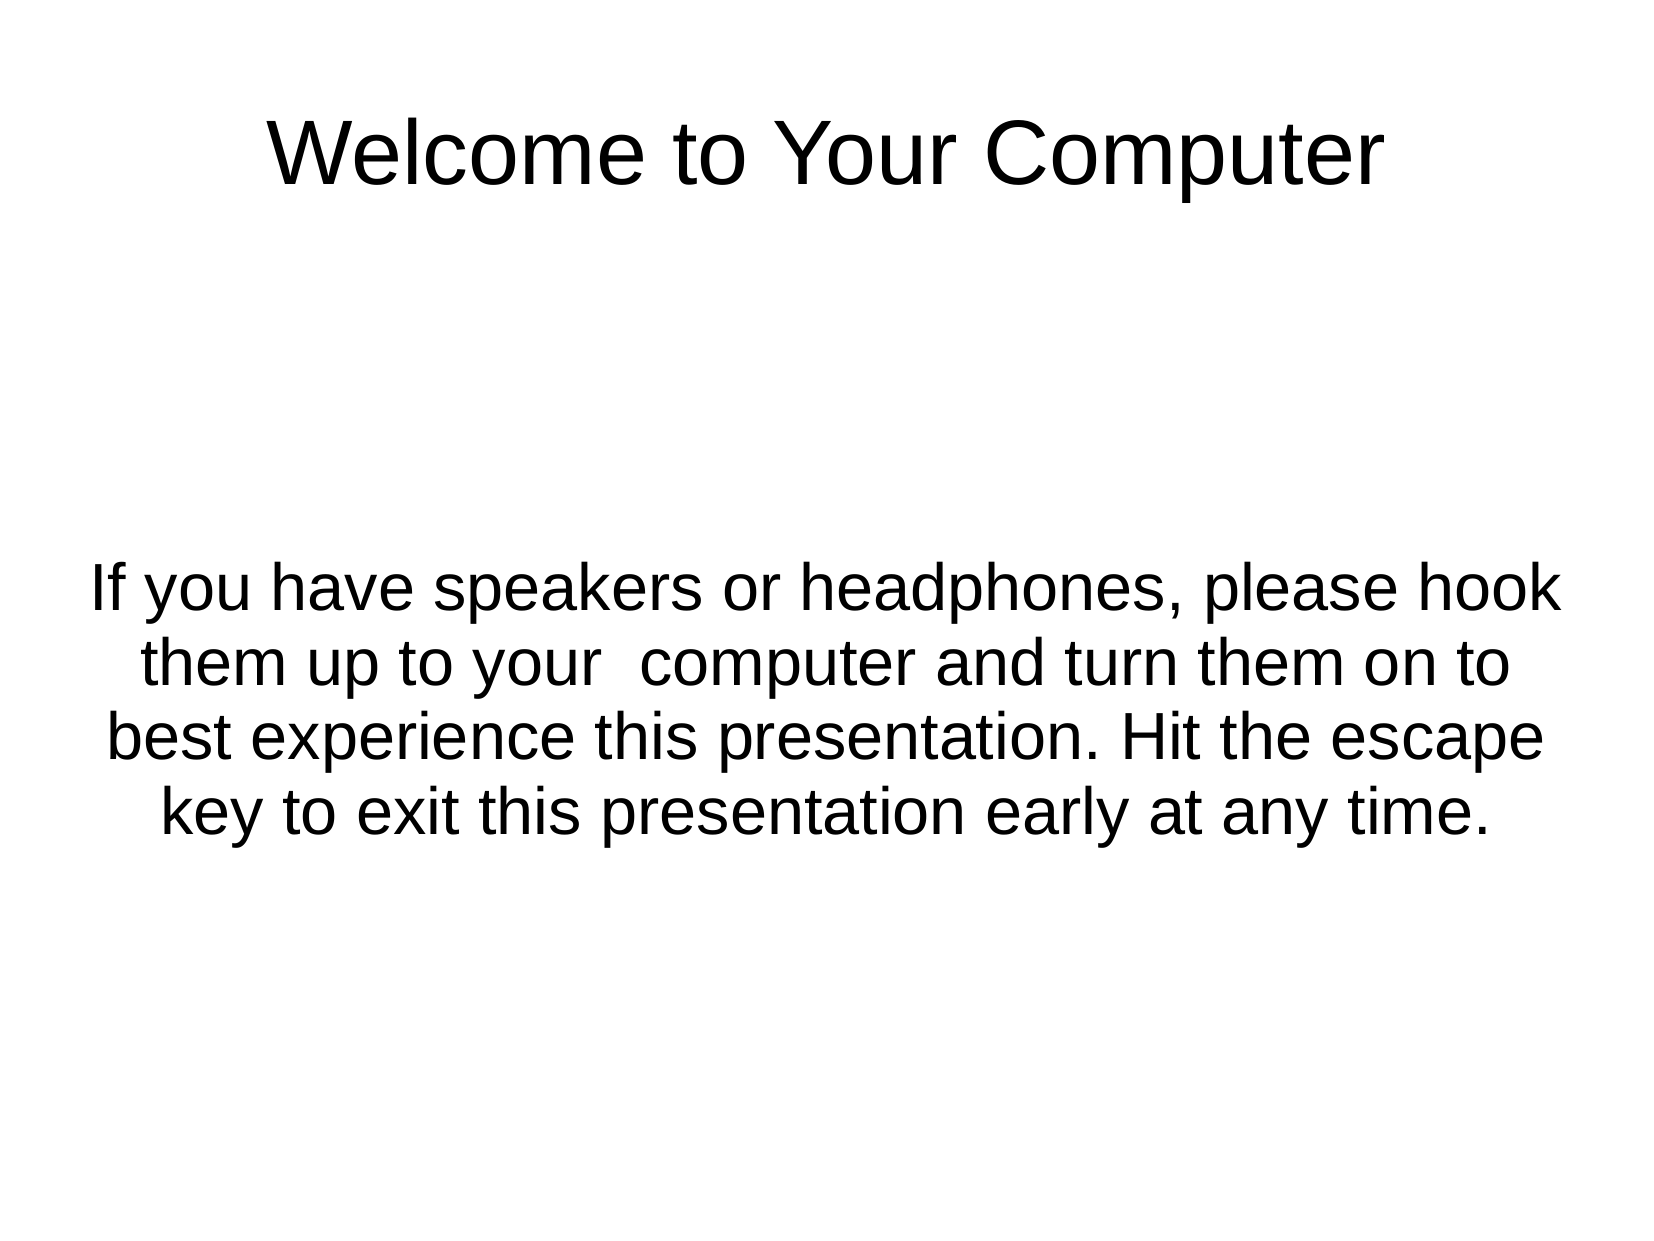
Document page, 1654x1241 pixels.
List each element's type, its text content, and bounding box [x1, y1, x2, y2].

subtitle If you have speakers or headphones, please hook them up to your computer and turn them on to best experience this presentation. Hit the escape key to exit this presentation early at any time. [82, 290, 1571, 1109]
title Welcome to Your Computer [82, 49, 1571, 257]
